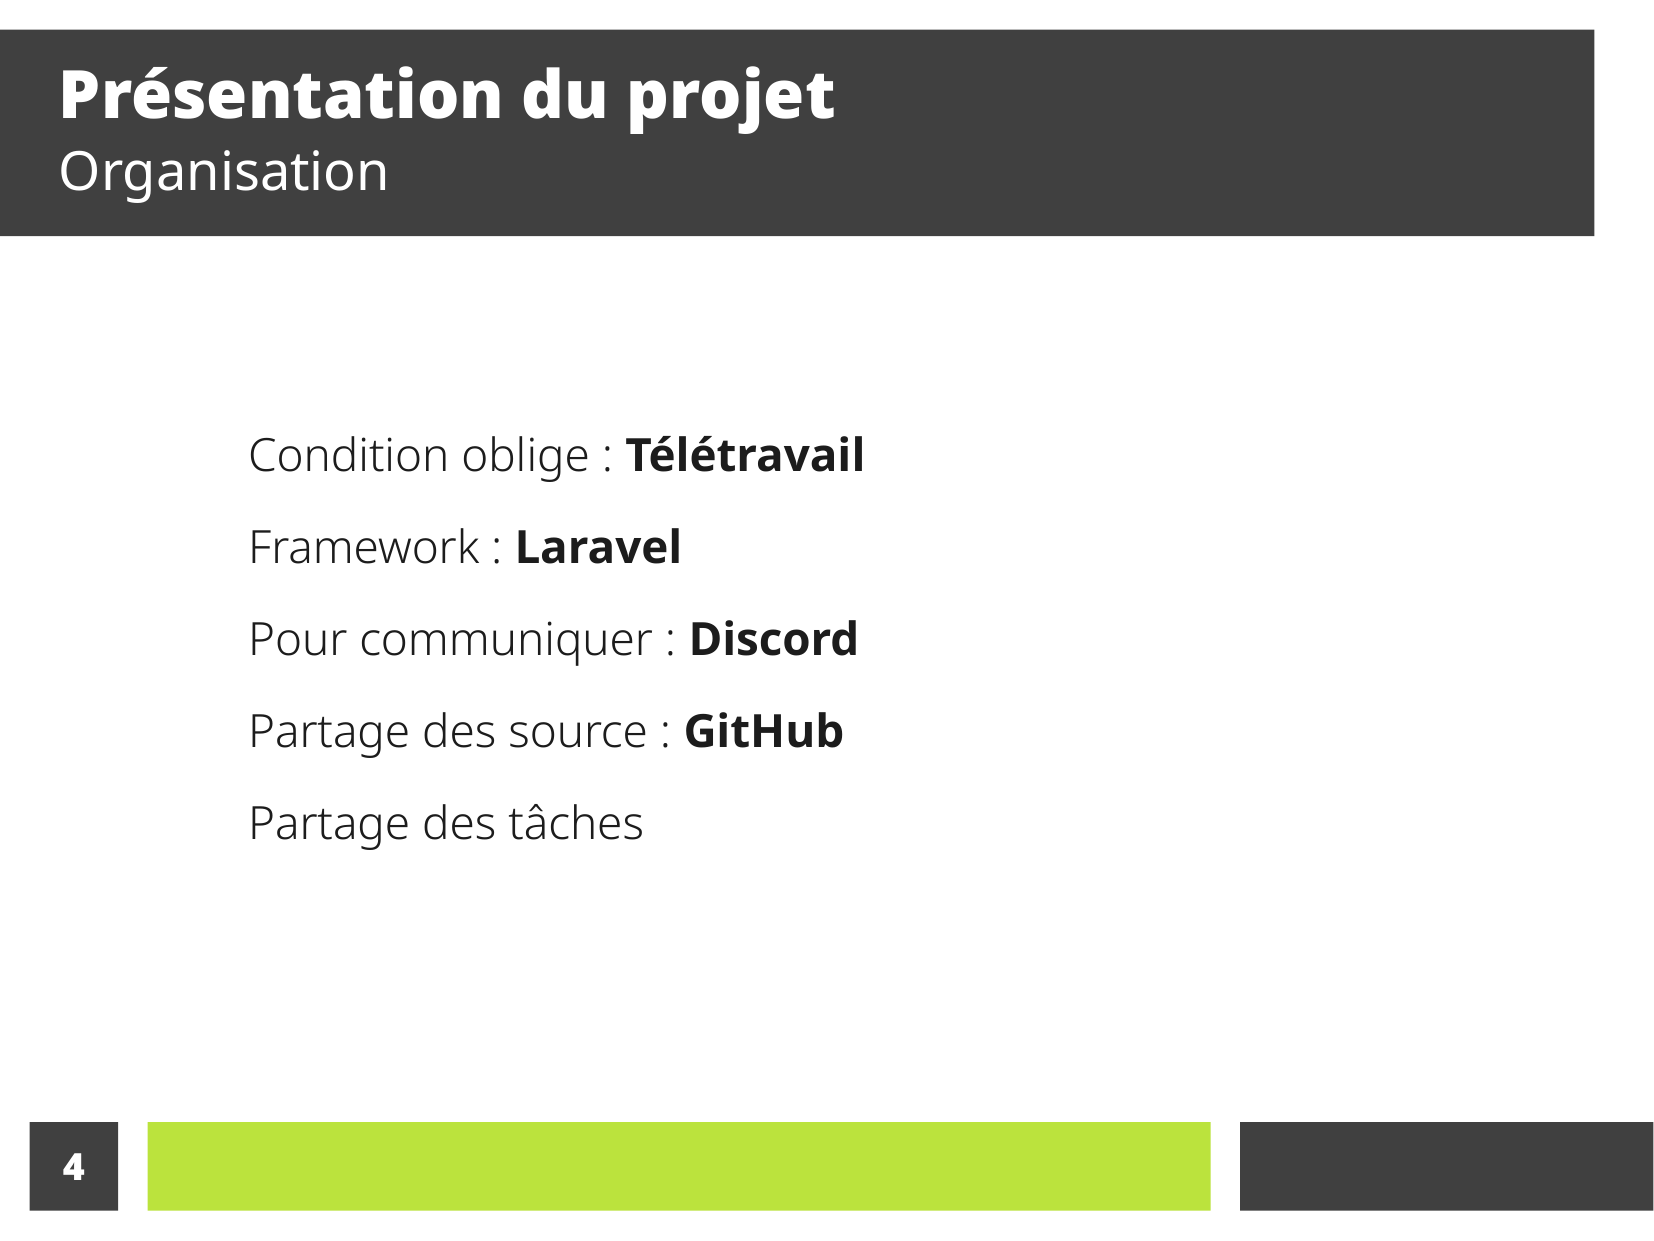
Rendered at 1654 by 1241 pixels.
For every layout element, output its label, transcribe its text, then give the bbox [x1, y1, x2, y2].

title Organisation [59, 118, 1595, 207]
title Présentation du projet [59, 47, 1595, 118]
list Condition oblige : Télétravail Framework : Laravel Pour communiquer : Discord Partage des source : GitHub Partage des tâches [153, 324, 1565, 1093]
